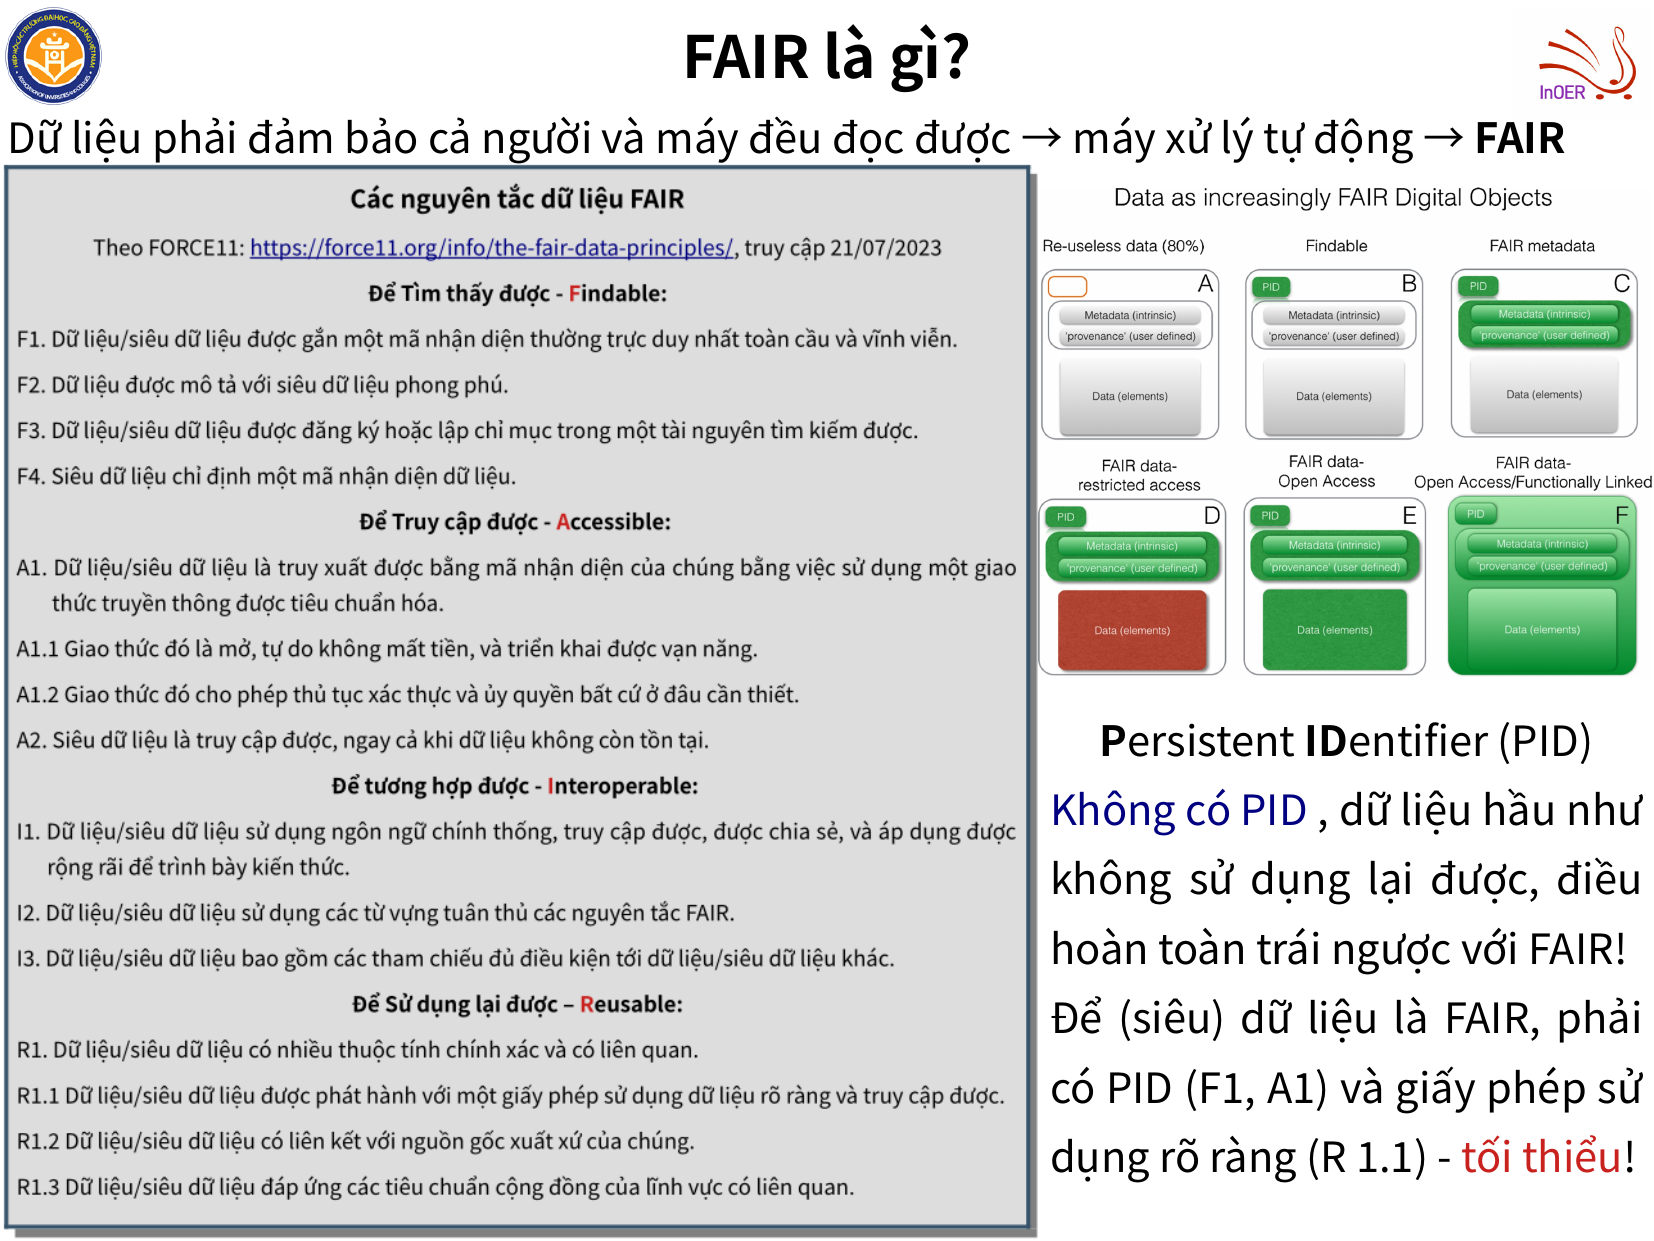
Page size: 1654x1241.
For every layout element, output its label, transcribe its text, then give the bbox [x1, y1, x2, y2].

picture [1, 5, 107, 107]
title FAIR là gì? [107, 11, 1511, 96]
text_box Dữ liệu phải đảm bảo cả người và máy đều đọc được → máy xử lý tự động → FAIR [7, 96, 1643, 176]
picture [0, 160, 1653, 1241]
text_box Persistent IDentifier (PID) Không có PID , dữ liệu hầu như không sử dụng lại được, điều hoàn toàn trái ngược với FAIR! Để (siêu) dữ liệu là FAIR, phải có PID (F1, A1) và giấy phép sử dụng rõ ràng (R 1.1) - tối thiểu! [1050, 698, 1643, 1186]
picture [1511, 7, 1653, 120]
